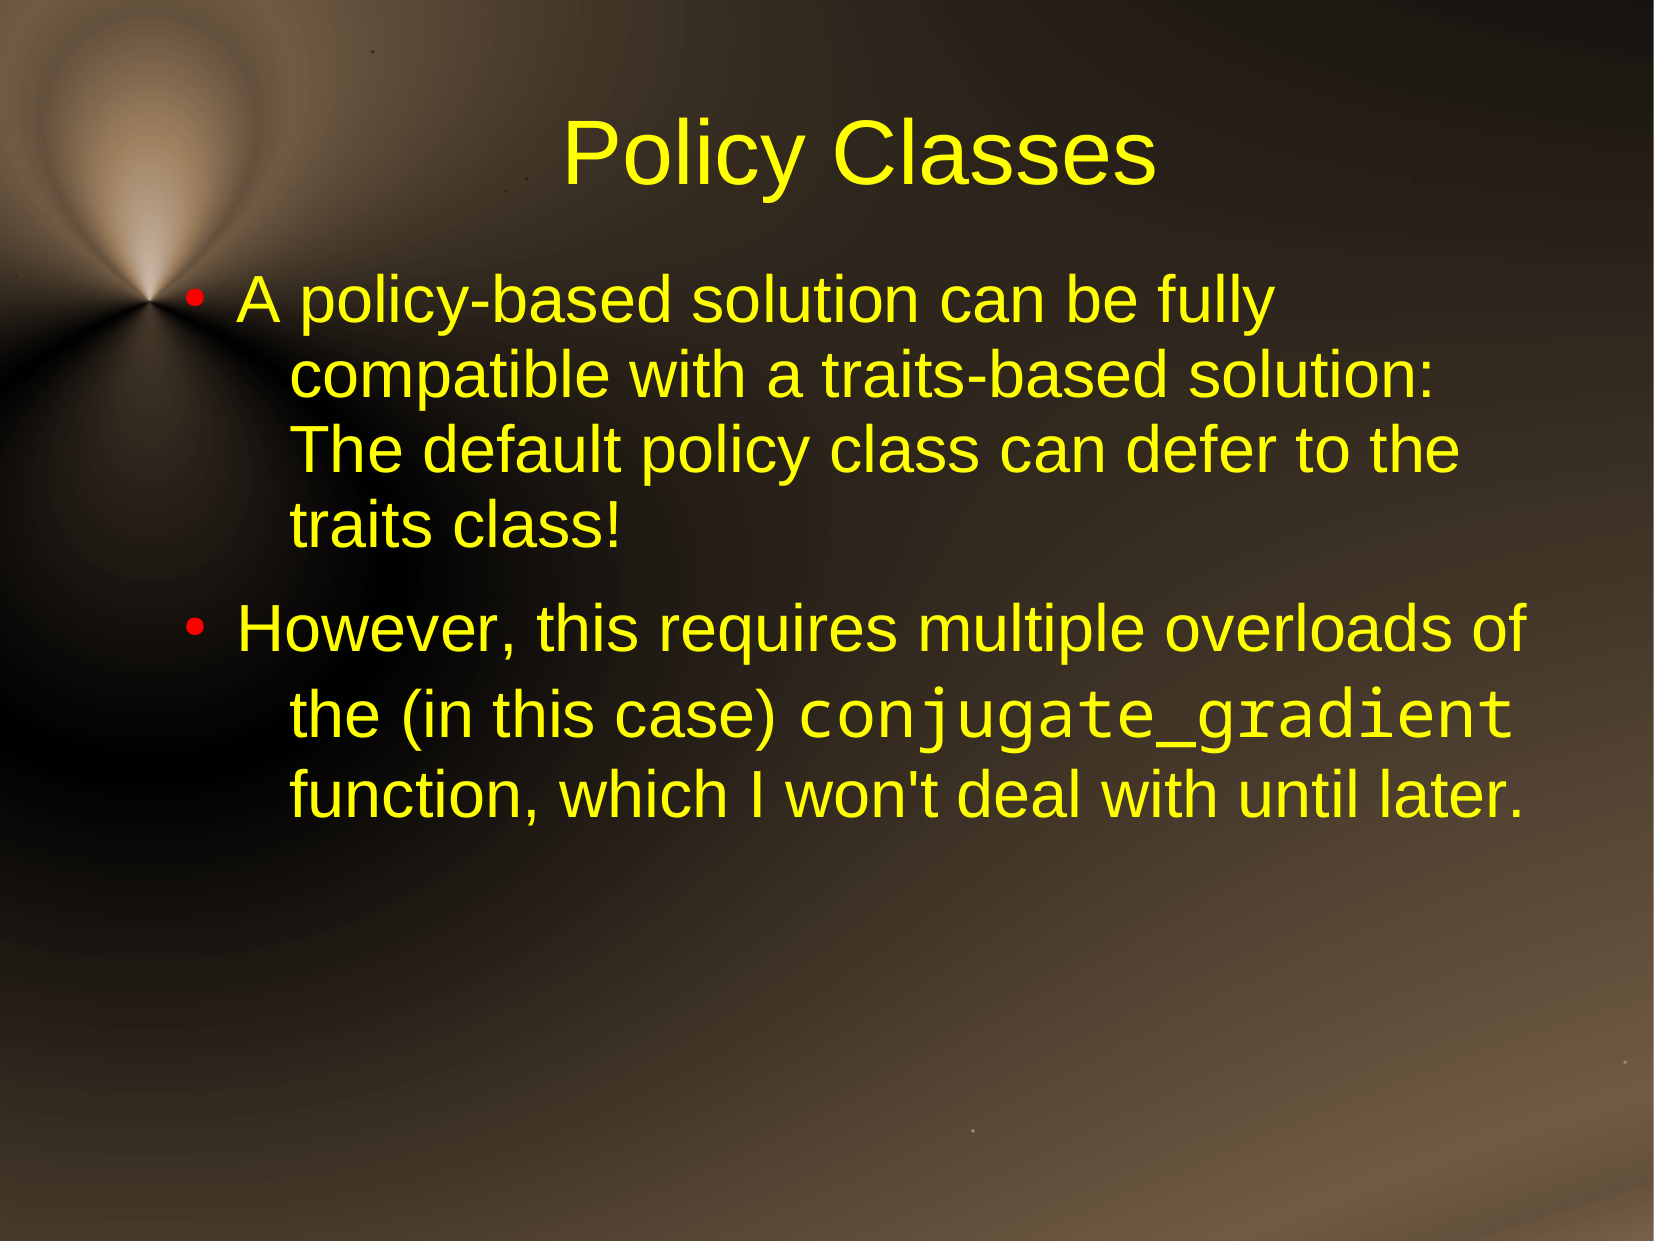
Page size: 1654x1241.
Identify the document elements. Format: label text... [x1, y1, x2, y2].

picture [0, 0, 1654, 1241]
title Policy Classes [150, 56, 1571, 250]
list A policy-based solution can be fully compatible with a traits-based solution: The default policy class can defer to the traits class! However, this requires multiple overloads of the (in this case) conjugate_gradient function, which I won't deal with until later. [147, 262, 1571, 1094]
